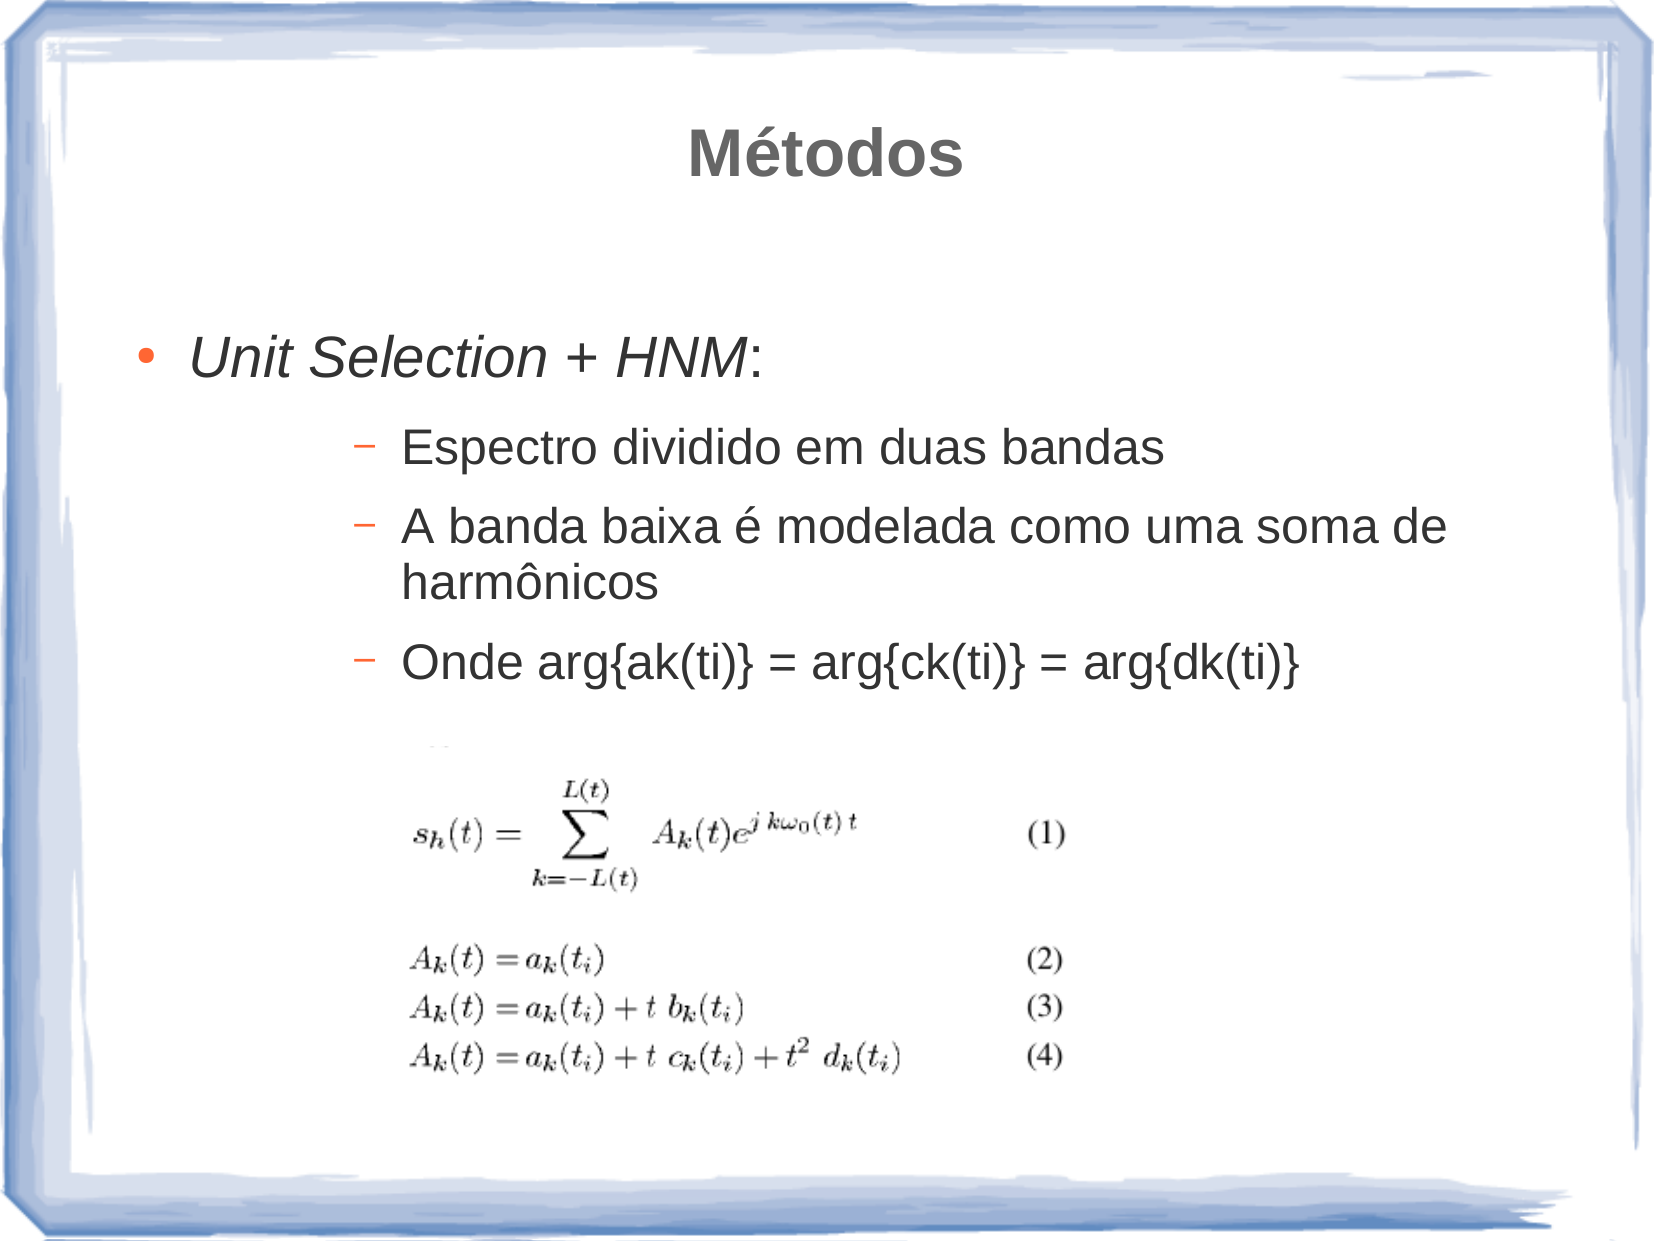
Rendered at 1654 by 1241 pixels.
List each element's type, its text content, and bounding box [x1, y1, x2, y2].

title Métodos [82, 49, 1571, 257]
list Unit Selection + HNM: Espectro dividido em duas bandas A banda baixa é modelada como uma soma de harmônicos Onde arg{ak(ti)} = arg{ck(ti)} = arg{dk(ti)} [118, 324, 1571, 1045]
picture [0, 0, 1654, 1241]
